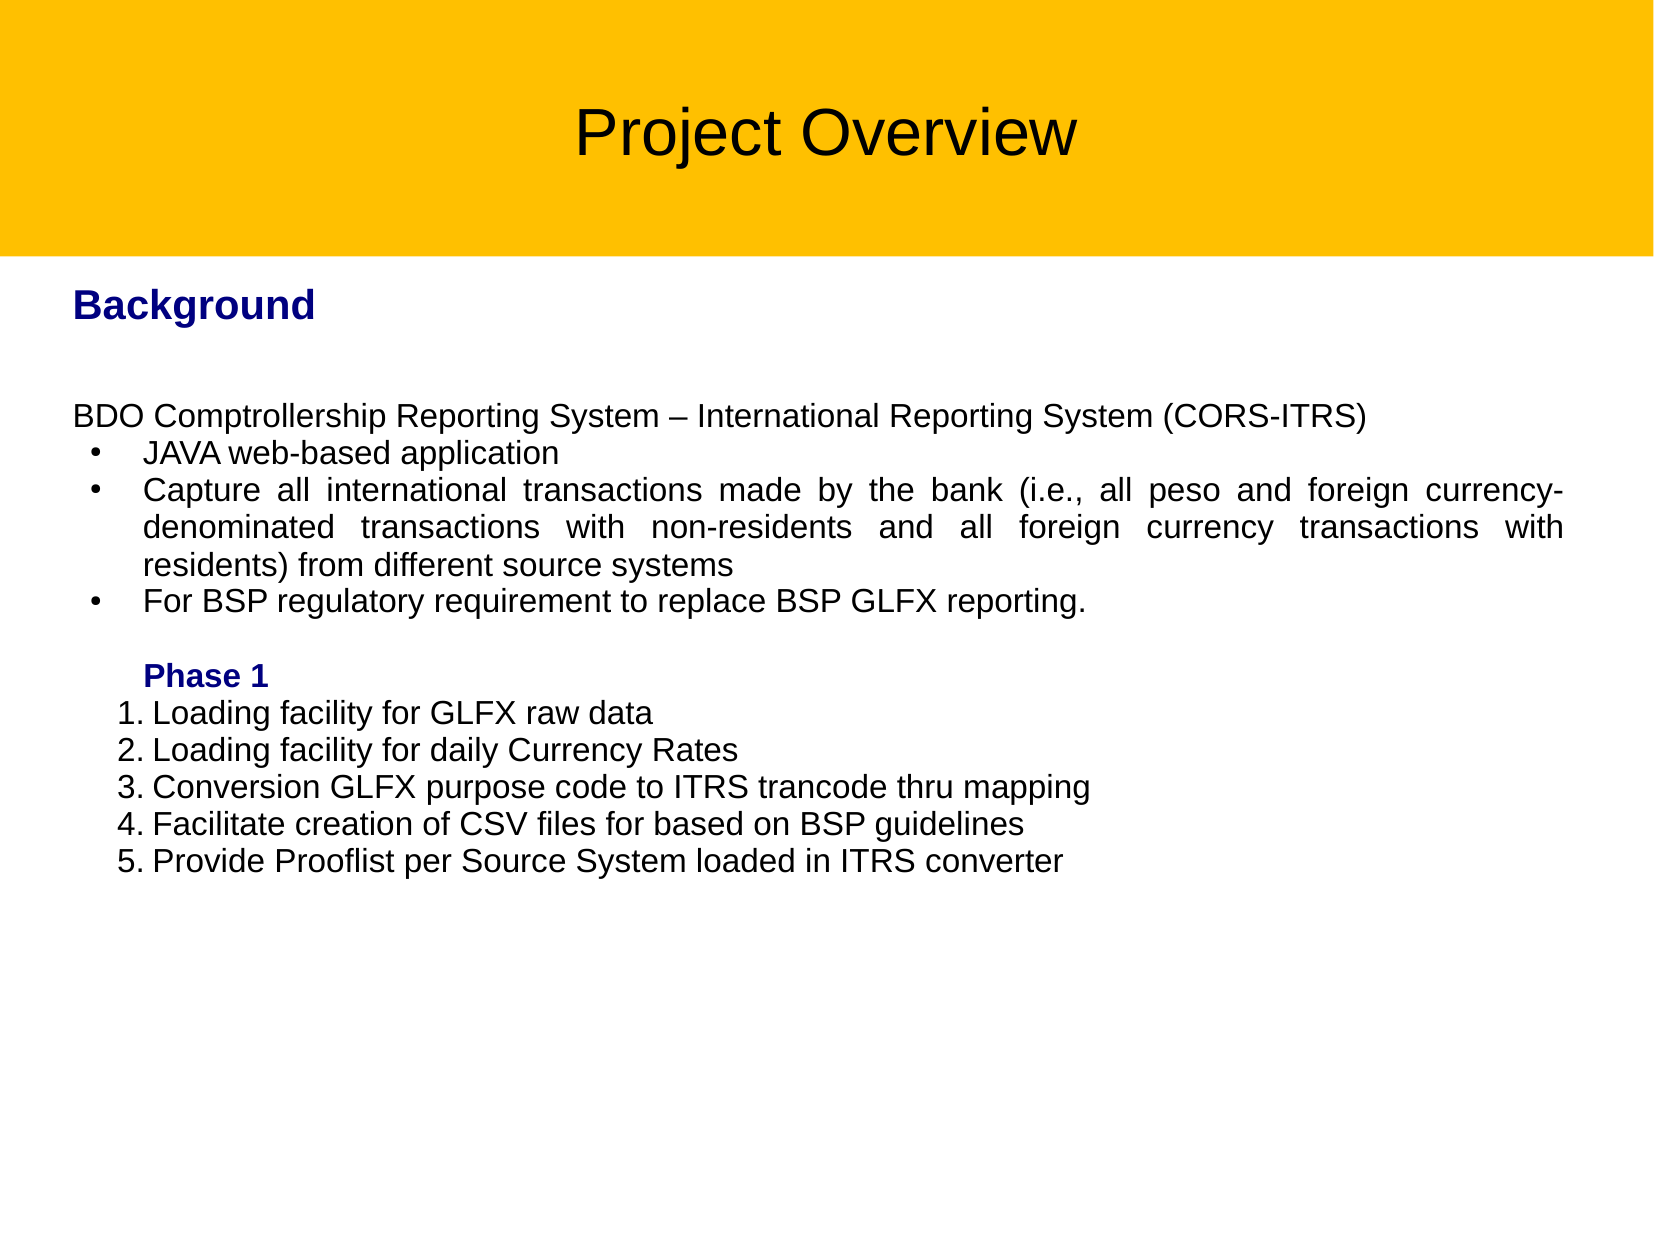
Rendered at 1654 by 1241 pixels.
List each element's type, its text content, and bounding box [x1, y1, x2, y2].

text_box Project Overview [0, 0, 1654, 257]
text_box Background BDO Comptrollership Reporting System – International Reporting System (CORS-ITRS) JAVA web-based application Capture all international transactions made by the bank (i.e., all peso and foreign currency-denominated transactions with non-residents and all foreign currency transactions with residents) from different source systems For BSP regulatory requirement to replace BSP GLFX reporting. Phase 1 Loading facility for GLFX raw data Loading facility for daily Currency Rates Conversion GLFX purpose code to ITRS trancode thru mapping Facilitate creation of CSV files for based on BSP guidelines Provide Prooflist per Source System loaded in ITRS converter [0, 274, 1582, 1180]
